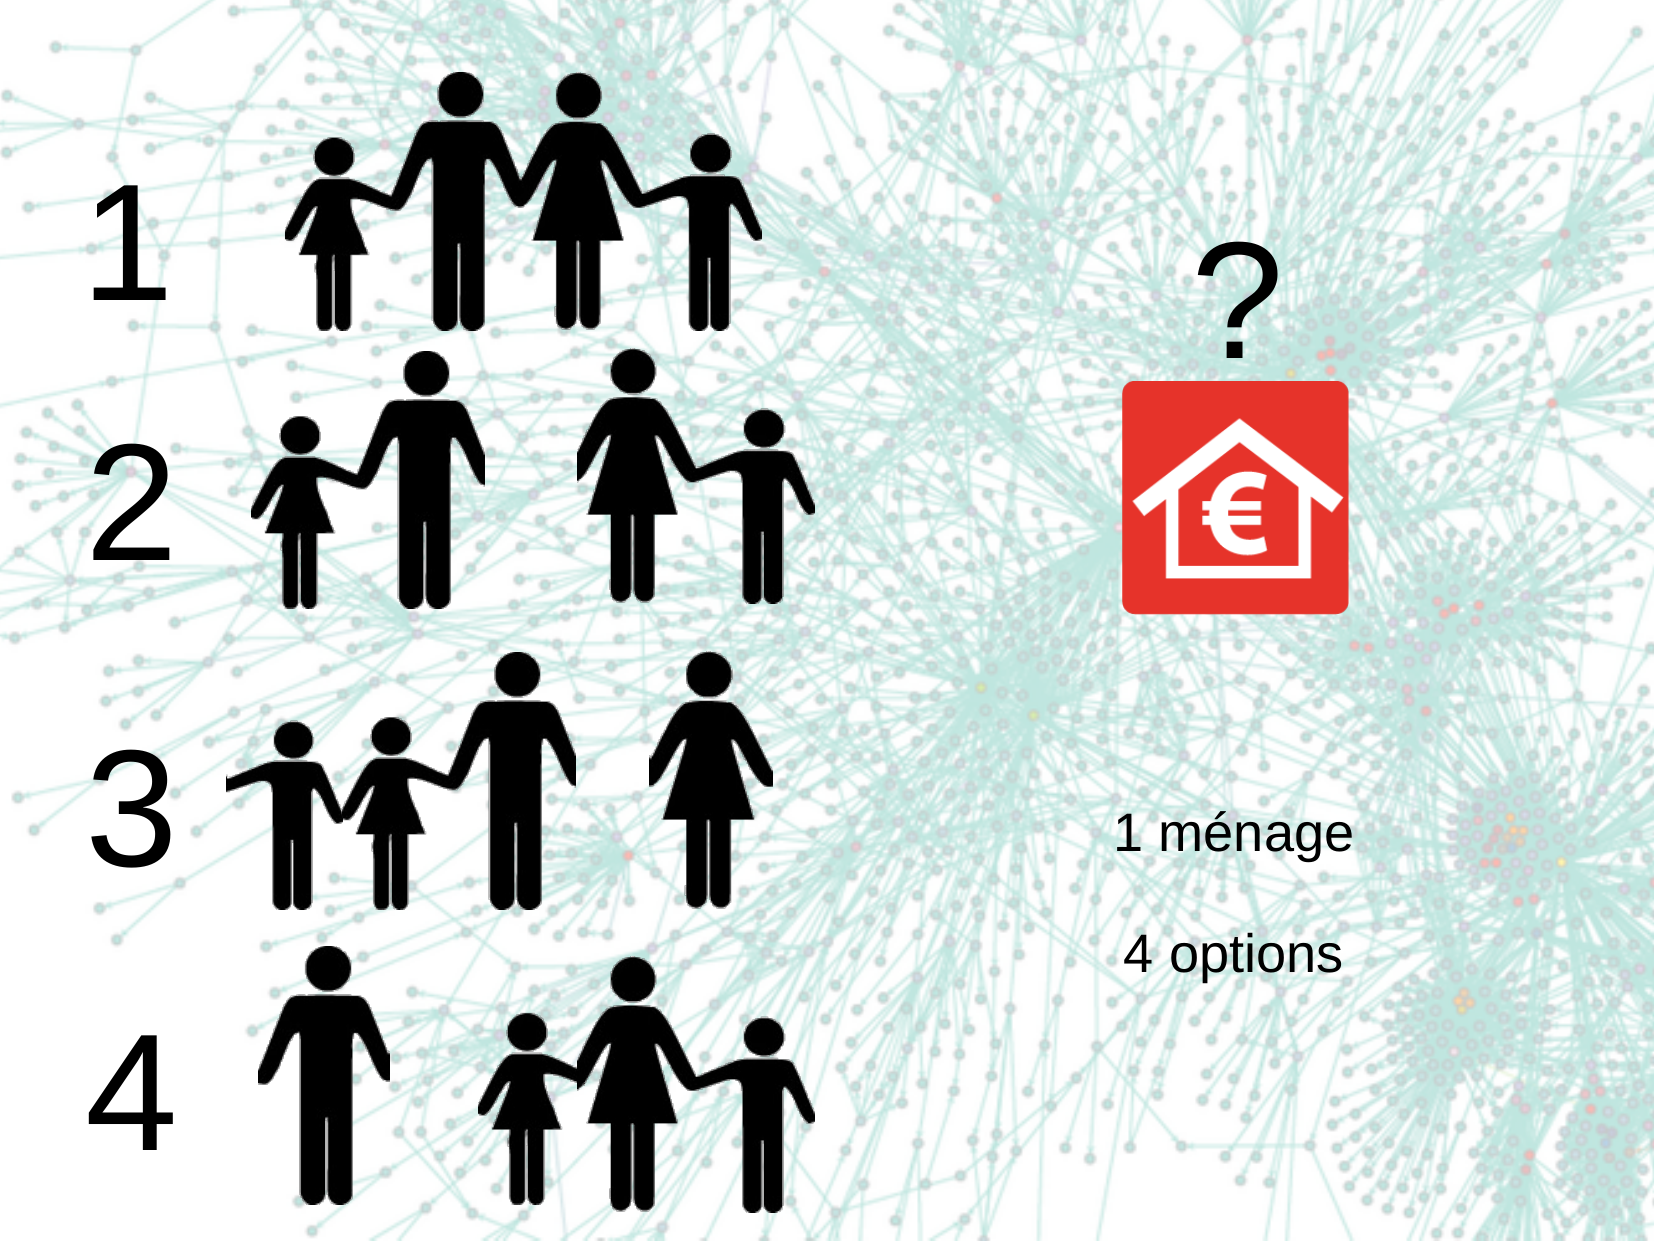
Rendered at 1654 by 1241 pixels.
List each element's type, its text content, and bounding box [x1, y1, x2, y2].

text_box 1 [66, 141, 189, 344]
text_box 3 [70, 708, 194, 910]
picture [0, 0, 1654, 1241]
text_box 1 ménage 4 options [1098, 795, 1371, 993]
text_box 2 [70, 401, 194, 603]
text_box 4 [70, 992, 194, 1194]
text_box ? [1176, 200, 1300, 402]
